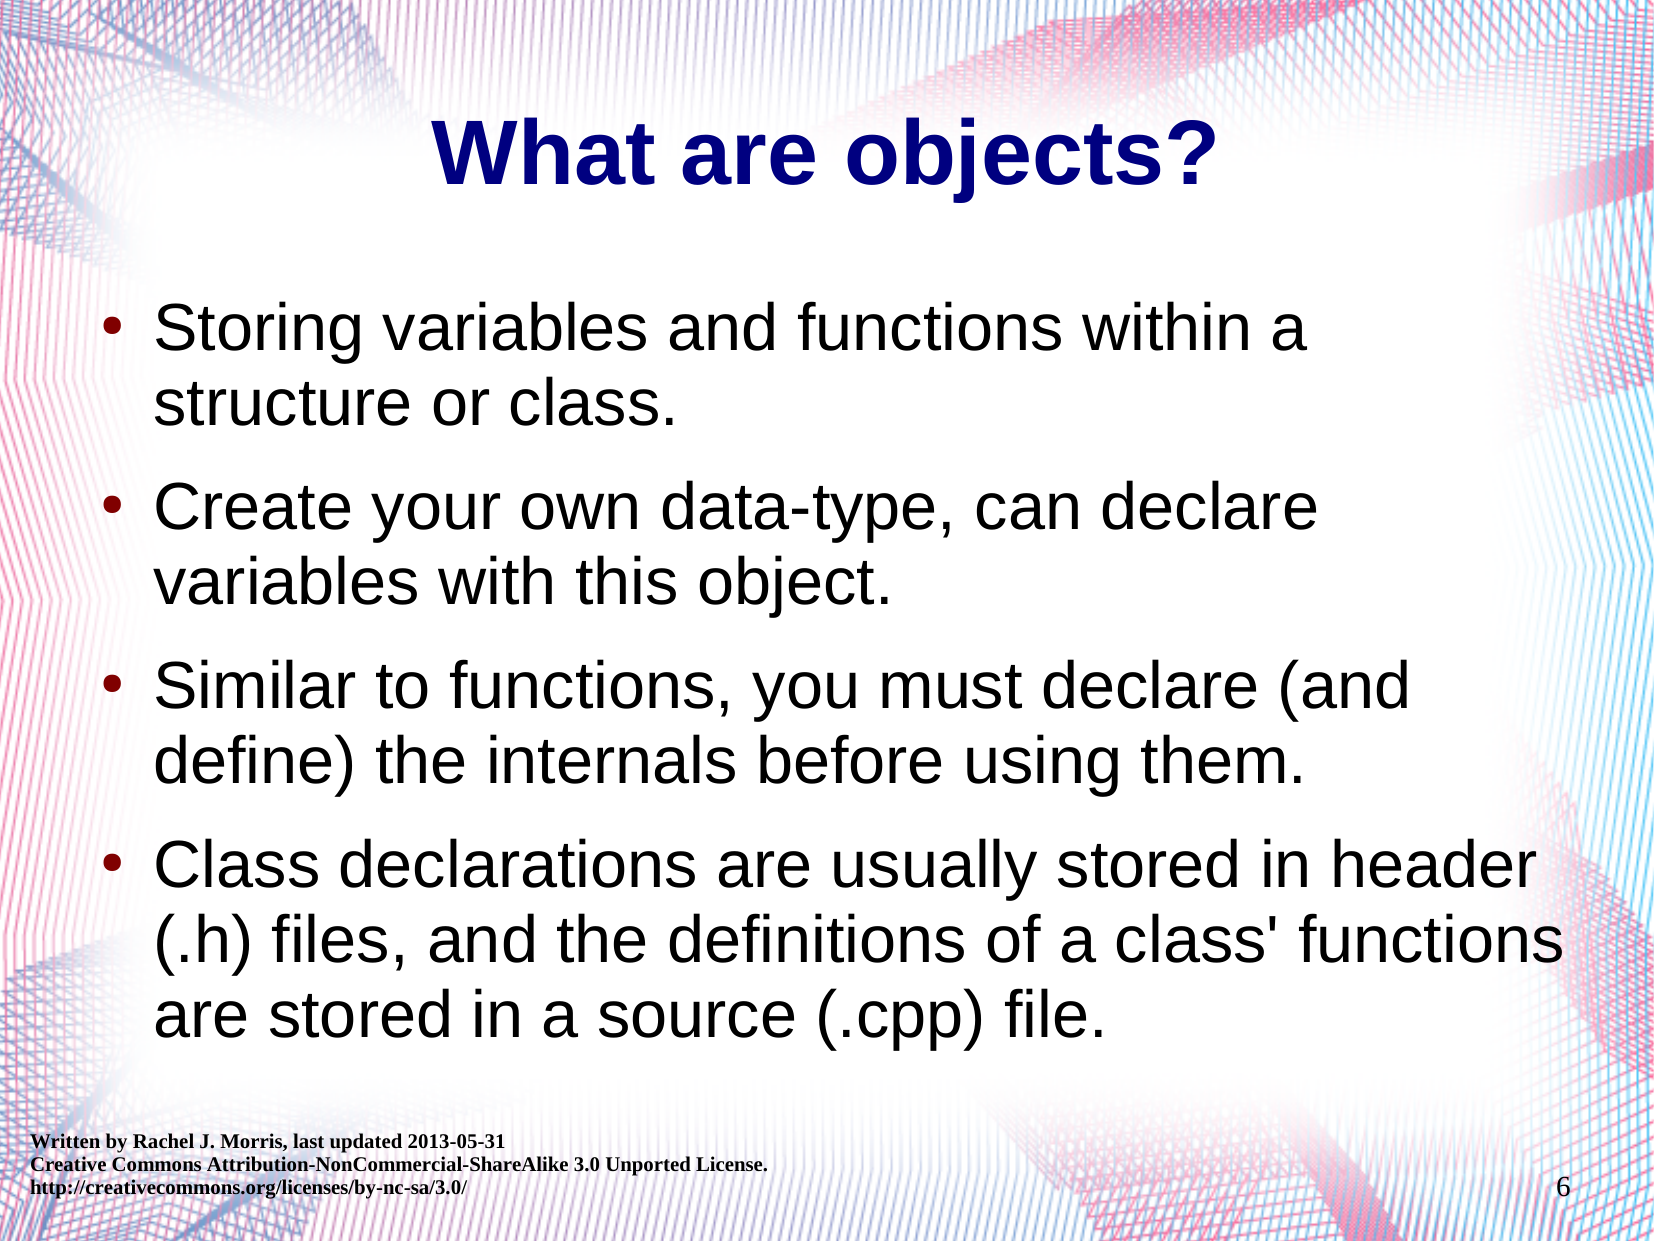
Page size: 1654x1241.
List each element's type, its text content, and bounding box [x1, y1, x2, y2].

picture [0, 0, 1654, 1241]
title What are objects? [82, 49, 1571, 257]
list Storing variables and functions within a structure or class. Create your own data-type, can declare variables with this object. Similar to functions, you must declare (and define) the internals before using them. Class declarations are usually stored in header (.h) files, and the definitions of a class' functions are stored in a source (.cpp) file. [82, 290, 1571, 1052]
